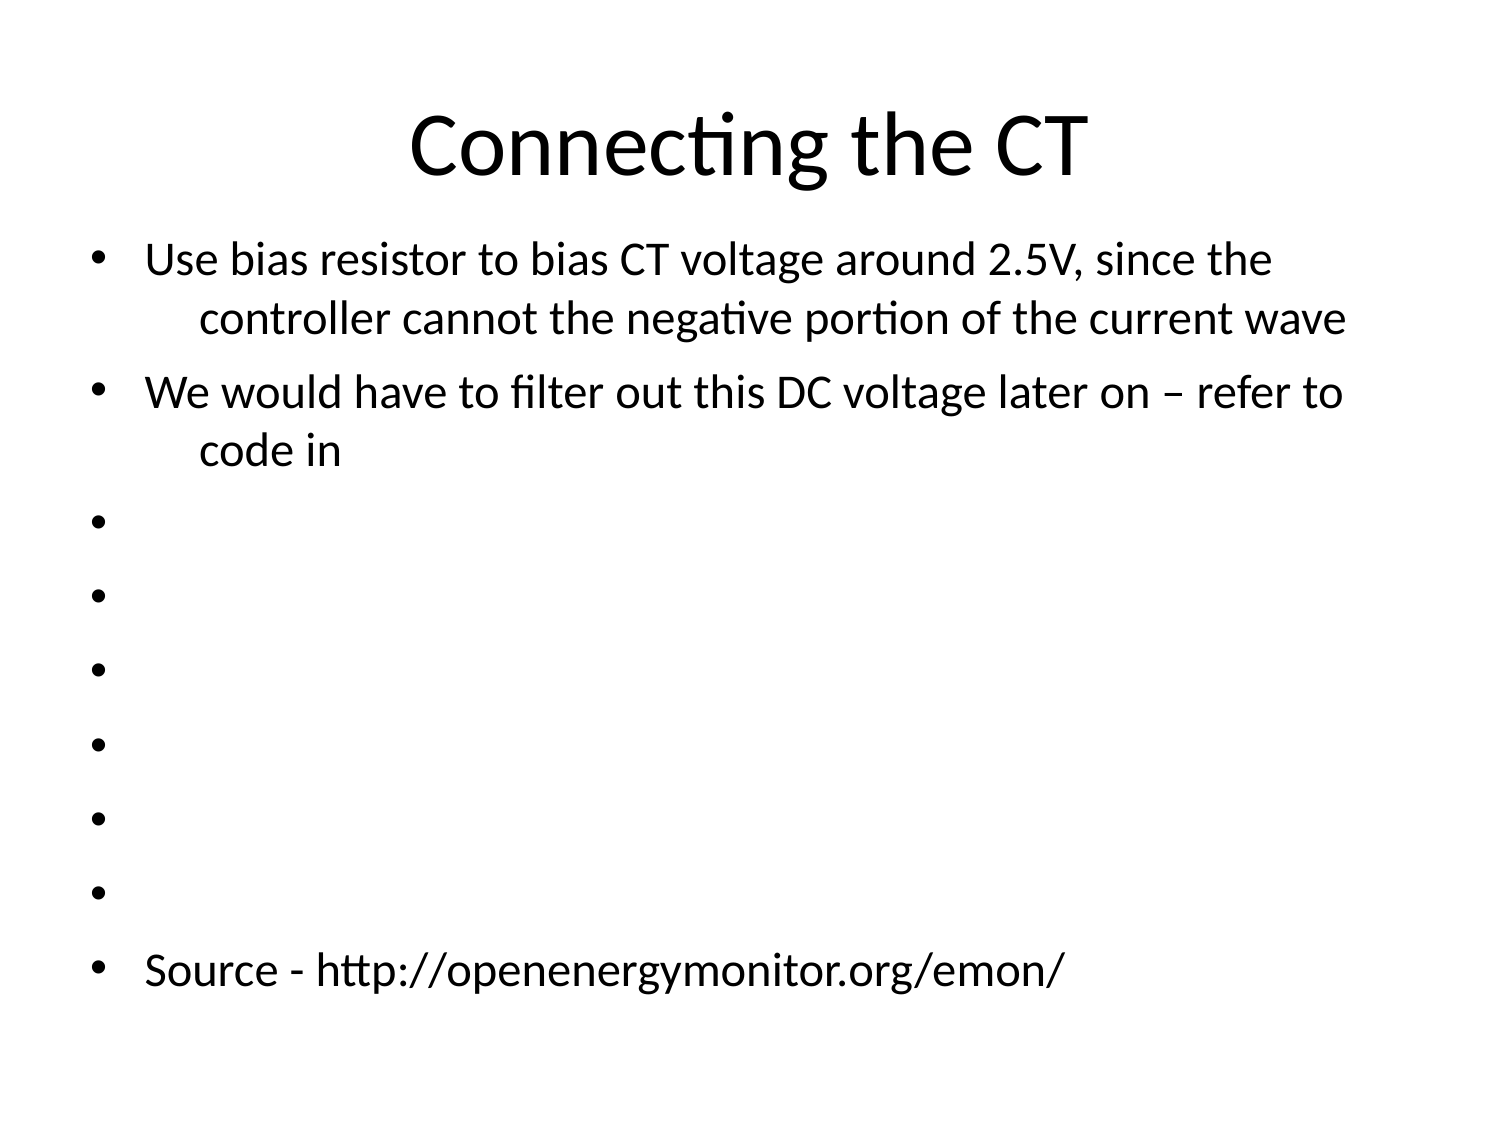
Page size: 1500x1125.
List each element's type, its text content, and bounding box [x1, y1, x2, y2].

title Connecting the CT [75, 45, 1426, 219]
list Use bias resistor to bias CT voltage around 2.5V, since the controller cannot the negative portion of the current wave We would have to filter out this DC voltage later on – refer to code in Source - http://openenergymonitor.org/emon/ [75, 219, 1426, 1005]
